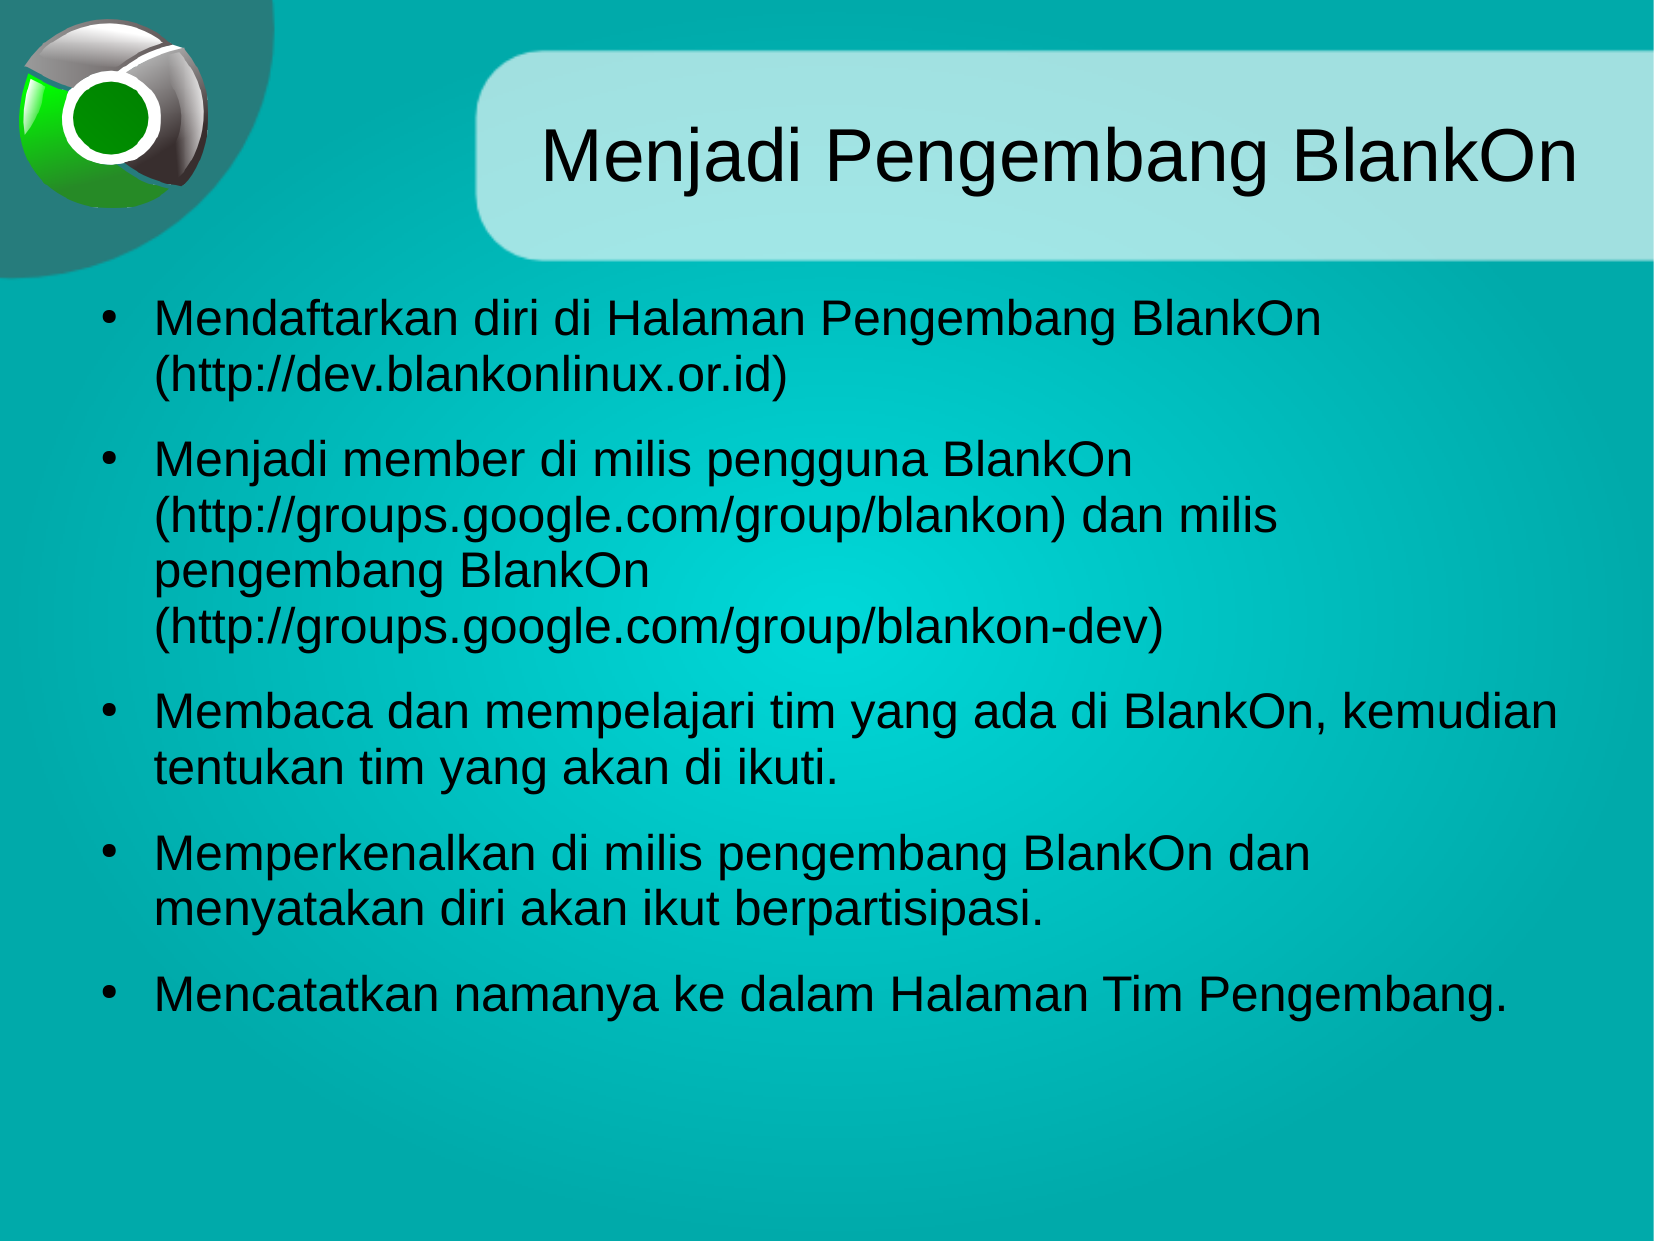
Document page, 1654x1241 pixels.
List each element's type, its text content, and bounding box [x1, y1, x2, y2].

list Mendaftarkan diri di Halaman Pengembang BlankOn (http://dev.blankonlinux.or.id) Menjadi member di milis pengguna BlankOn (http://groups.google.com/group/blankon) dan milis pengembang BlankOn (http://groups.google.com/group/blankon-dev) Membaca dan mempelajari tim yang ada di BlankOn, kemudian tentukan tim yang akan di ikuti. Memperkenalkan di milis pengembang BlankOn dan menyatakan diri akan ikut berpartisipasi. Mencatatkan namanya ke dalam Halaman Tim Pengembang. [82, 290, 1571, 1109]
picture [0, 0, 1654, 1241]
title Menjadi Pengembang BlankOn [540, 108, 1585, 203]
